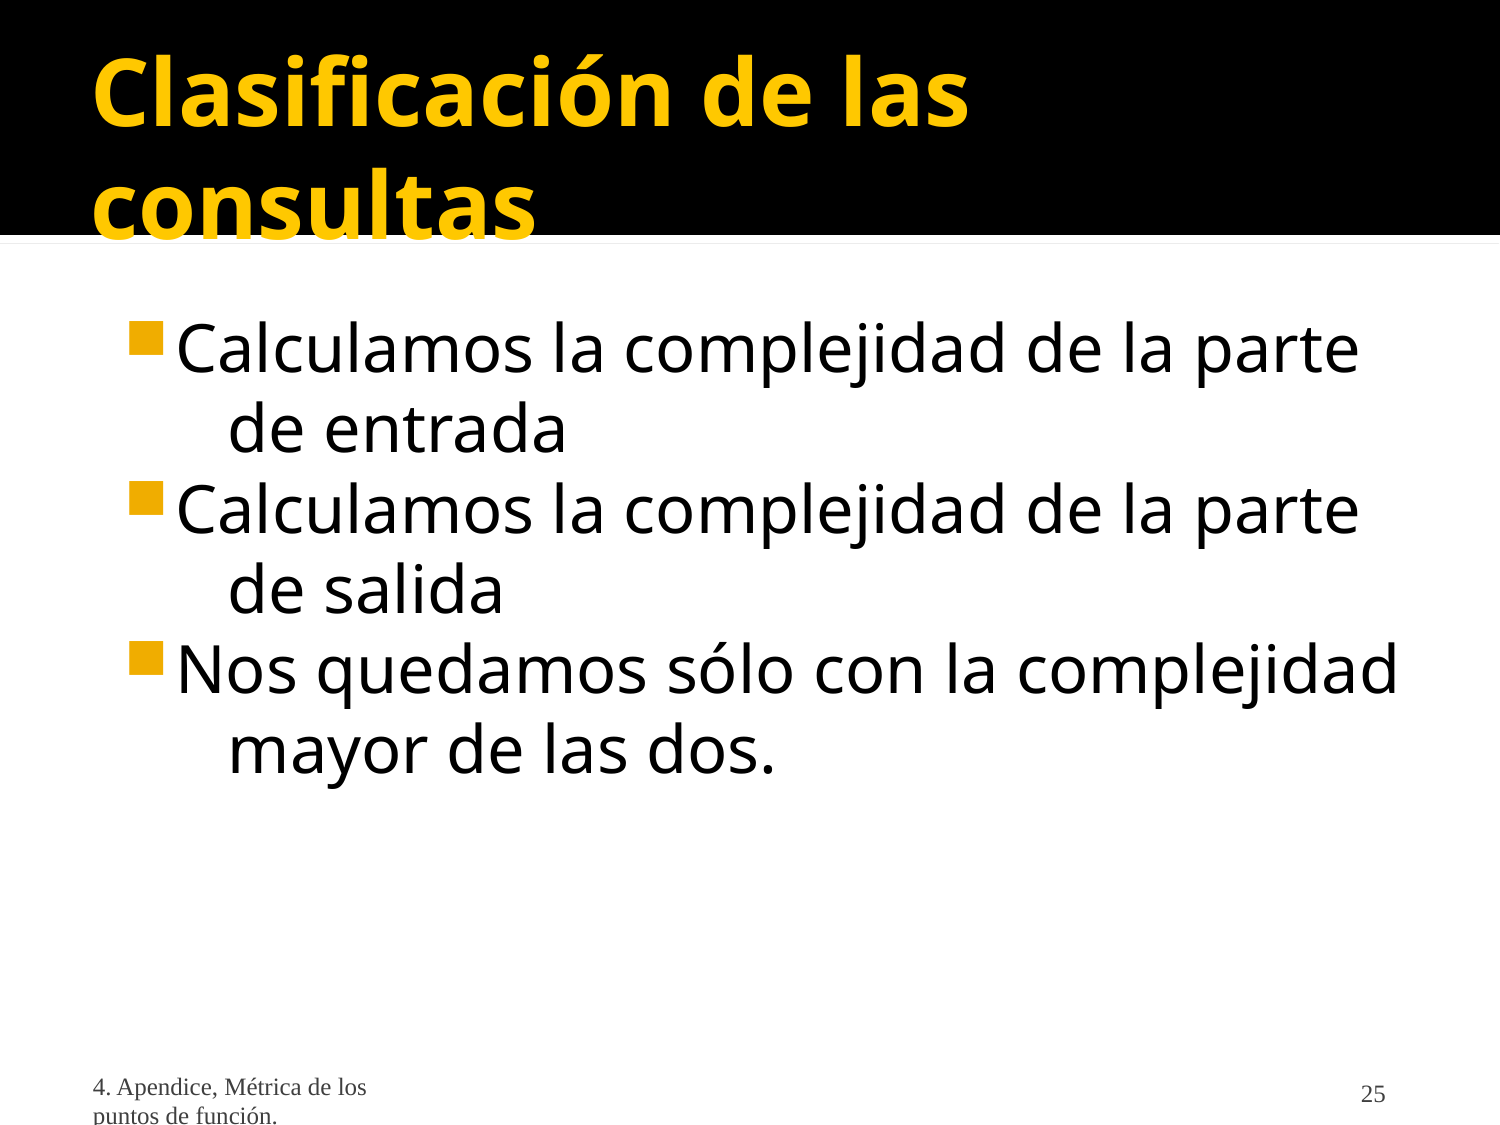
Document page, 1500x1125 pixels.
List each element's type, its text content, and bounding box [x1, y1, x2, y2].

text_box [1345, 1062, 1467, 1108]
text_box 4. Apendice, Métrica de los puntos de función. [75, 1062, 426, 1108]
title Clasificación de las consultas [75, 25, 1426, 232]
list Calculamos la complejidad de la parte de entrada Calculamos la complejidad de la parte de salida Nos quedamos sólo con la complejidad mayor de las dos. [75, 291, 1426, 1051]
